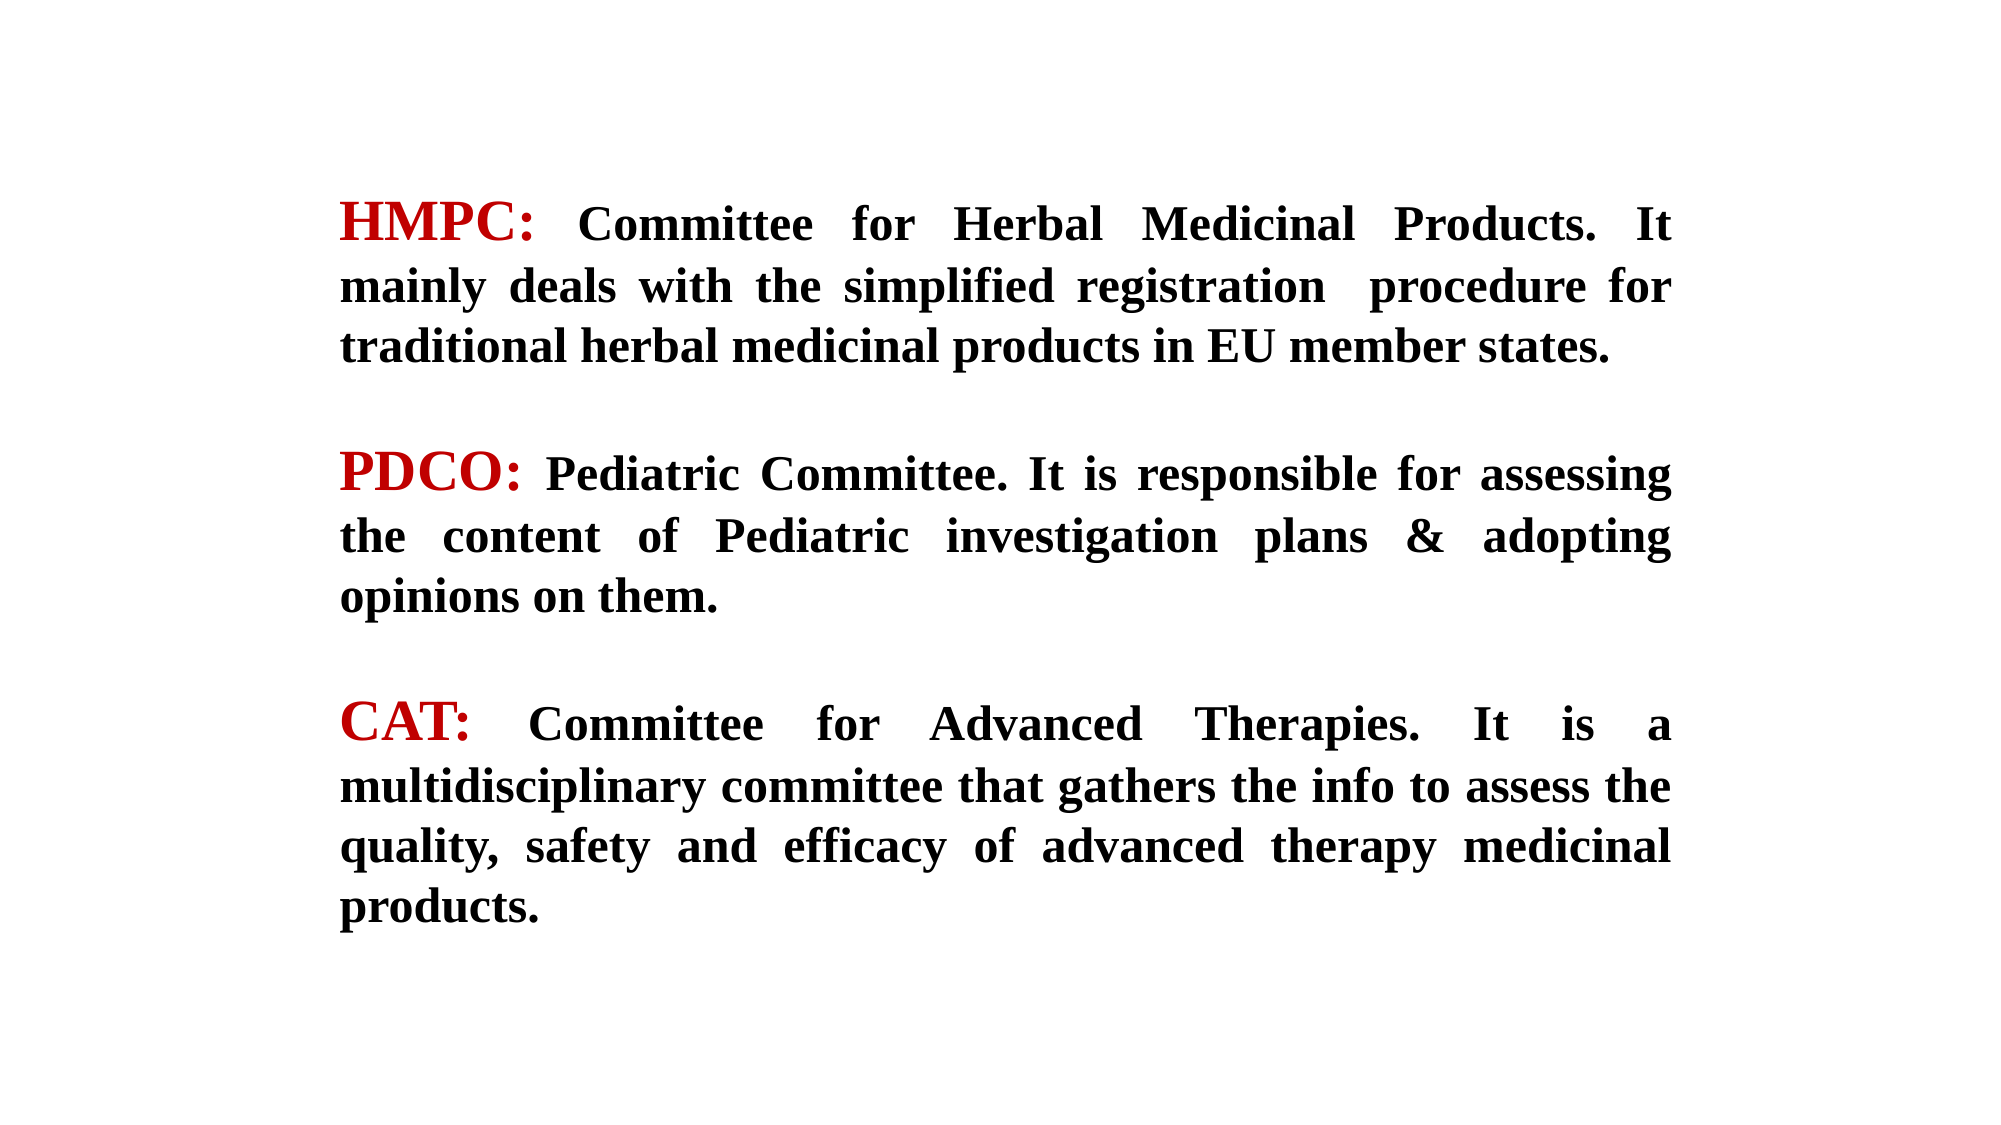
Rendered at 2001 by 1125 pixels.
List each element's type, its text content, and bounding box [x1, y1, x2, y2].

text_box HMPC: Committee for Herbal Medicinal Products. It mainly deals with the simplified registration procedure for traditional herbal medicinal products in EU member states. PDCO: Pediatric Committee. It is responsible for assessing the content of Pediatric investigation plans & adopting opinions on them. CAT: Committee for Advanced Therapies. It is a multidisciplinary committee that gathers the info to assess the quality, safety and efficacy of advanced therapy medicinal products. [324, 174, 1688, 1000]
